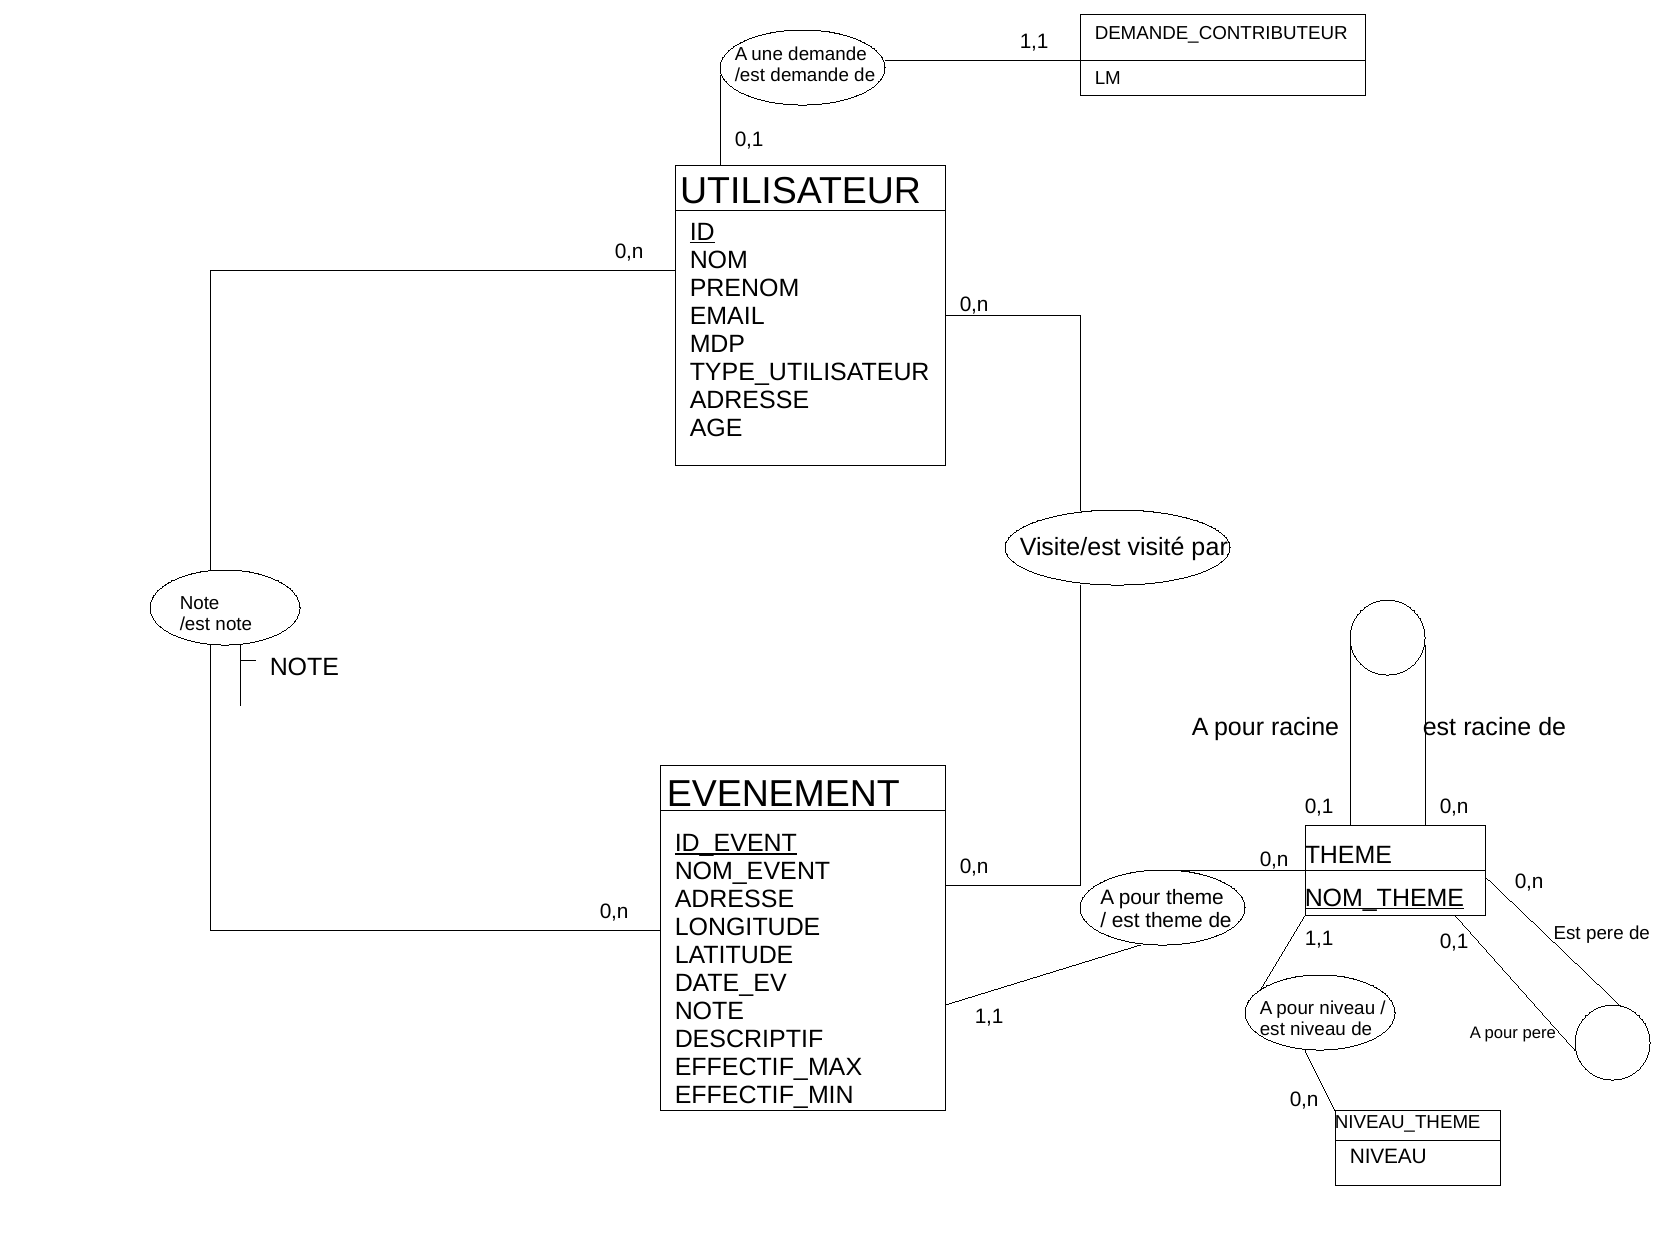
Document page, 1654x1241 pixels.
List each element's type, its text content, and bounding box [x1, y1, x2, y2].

text_box Visite/est visité par [1005, 525, 1244, 568]
text_box 0,1 [1425, 921, 1486, 961]
text_box A pour niveau / est niveau de [1245, 990, 1408, 1047]
text_box Note /est note [165, 585, 286, 642]
text_box NIVEAU_THEME [1320, 1103, 1501, 1141]
text_box 0,1 [1290, 786, 1351, 826]
text_box 1,1 [1005, 21, 1066, 61]
text_box A pour theme / est theme de [1085, 878, 1247, 940]
text_box LM [1080, 60, 1366, 96]
text_box NOTE [255, 645, 361, 688]
text_box EVENEMENT [652, 765, 916, 822]
text_box 0,n [600, 231, 661, 271]
text_box A une demande /est demande de [720, 36, 916, 106]
text_box A pour pere [1455, 1016, 1571, 1051]
text_box 0,n [1245, 840, 1306, 879]
text_box Est pere de [1538, 915, 1654, 951]
text_box 1,1 [1290, 919, 1351, 958]
text_box 0,n [1425, 786, 1486, 826]
text_box 0,n [945, 285, 1006, 324]
text_box UTILISATEUR [665, 162, 981, 220]
text_box ID NOM PRENOM EMAIL MDP TYPE_UTILISATEUR ADRESSE AGE [675, 210, 946, 449]
text_box THEME [1290, 833, 1486, 876]
text_box 0,n [945, 846, 1006, 886]
text_box DEMANDE_CONTRIBUTEUR [1080, 15, 1366, 60]
text_box 0,n [1500, 861, 1561, 901]
text_box ID_EVENT NOM_EVENT ADRESSE LONGITUDE LATITUDE DATE_EV NOTE DESCRIPTIF EFFECTIF_MAX EFFECTIF_MIN [660, 821, 878, 1117]
text_box 0,n [585, 891, 646, 931]
text_box 0,1 [720, 120, 781, 159]
text_box 0,n [1275, 1080, 1336, 1119]
text_box NIVEAU [1335, 1137, 1486, 1176]
text_box A pour racine est racine de [1170, 705, 1591, 776]
text_box NOM_THEME [1290, 876, 1501, 920]
text_box 1,1 [960, 996, 1021, 1036]
